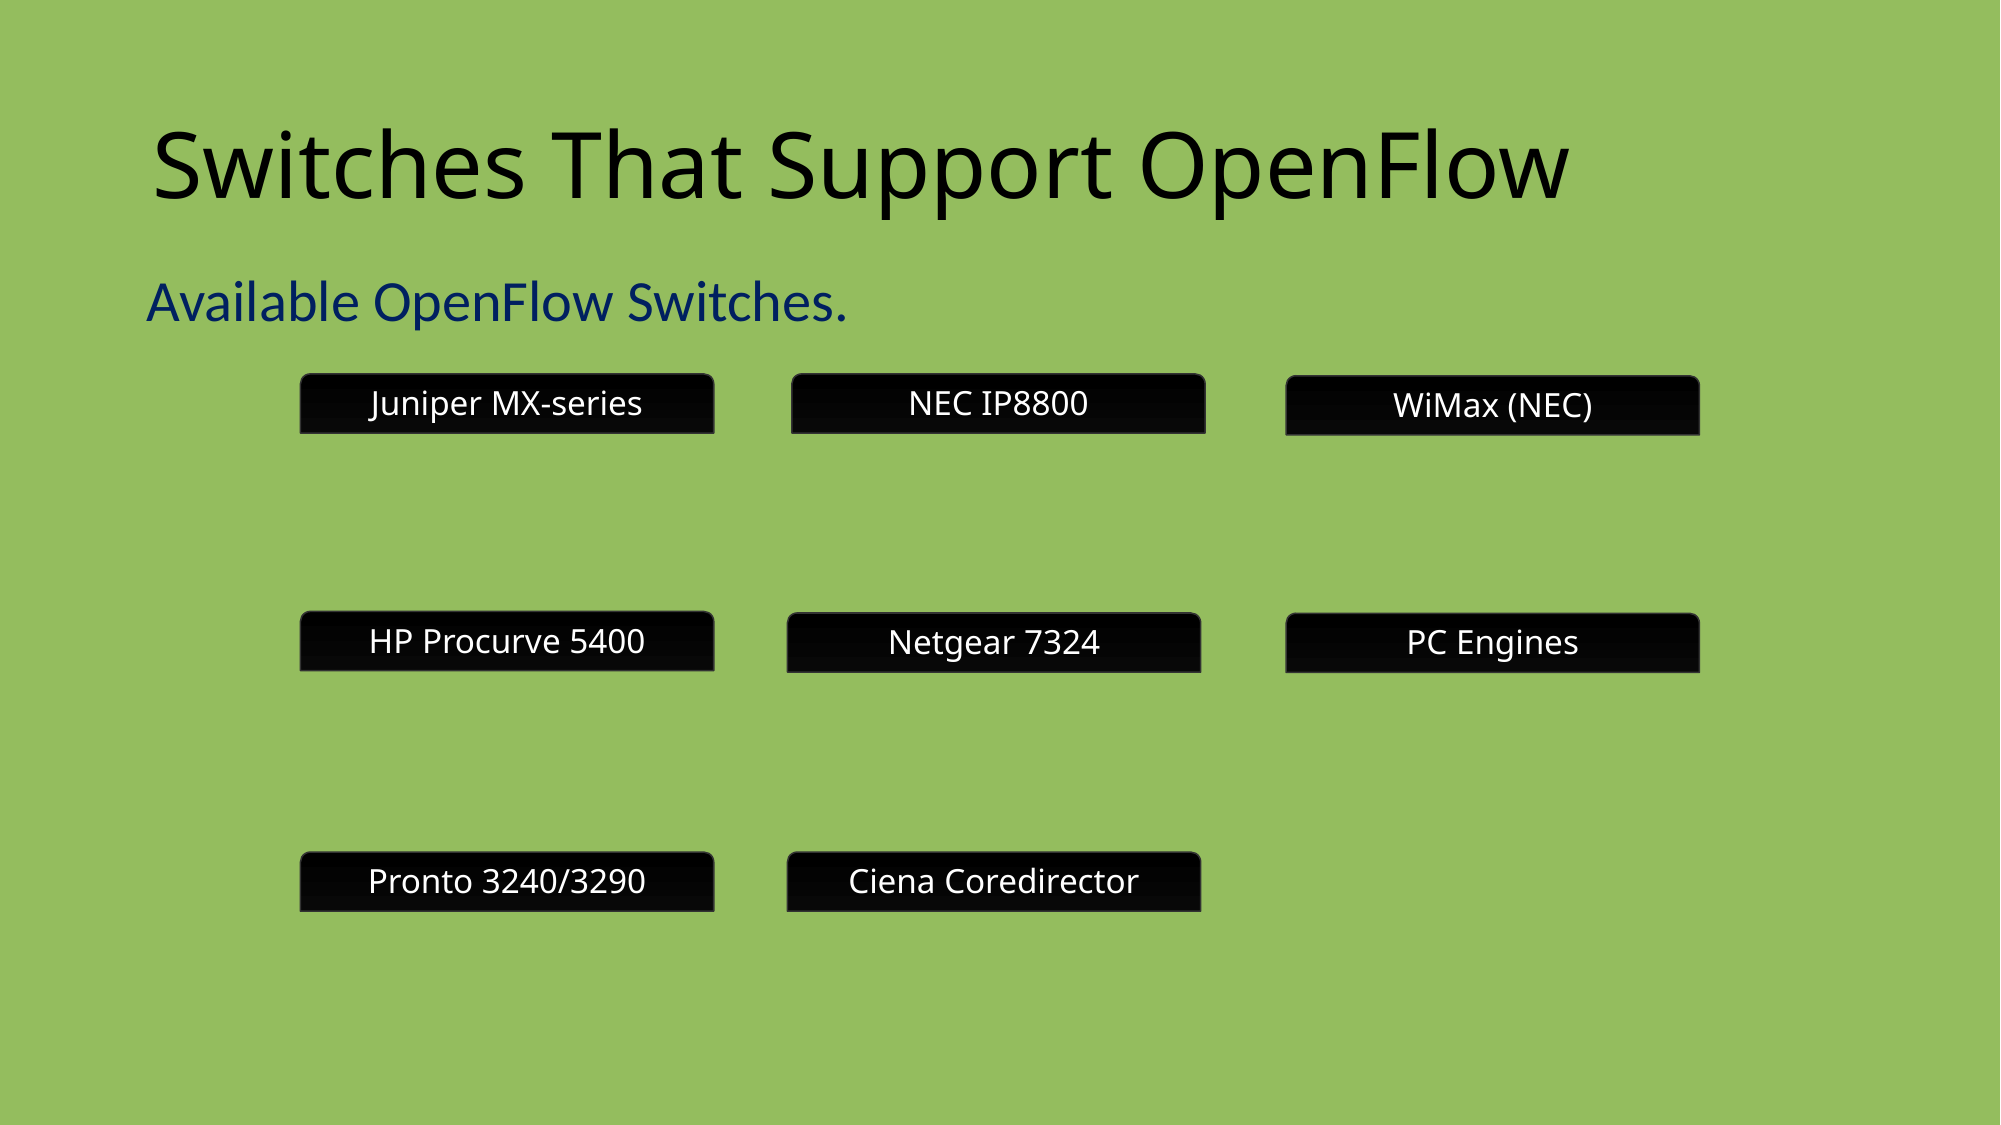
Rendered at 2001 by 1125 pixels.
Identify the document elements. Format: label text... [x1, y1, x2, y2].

list Available OpenFlow Switches. [131, 255, 1857, 970]
title Switches That Support OpenFlow [137, 59, 1863, 278]
